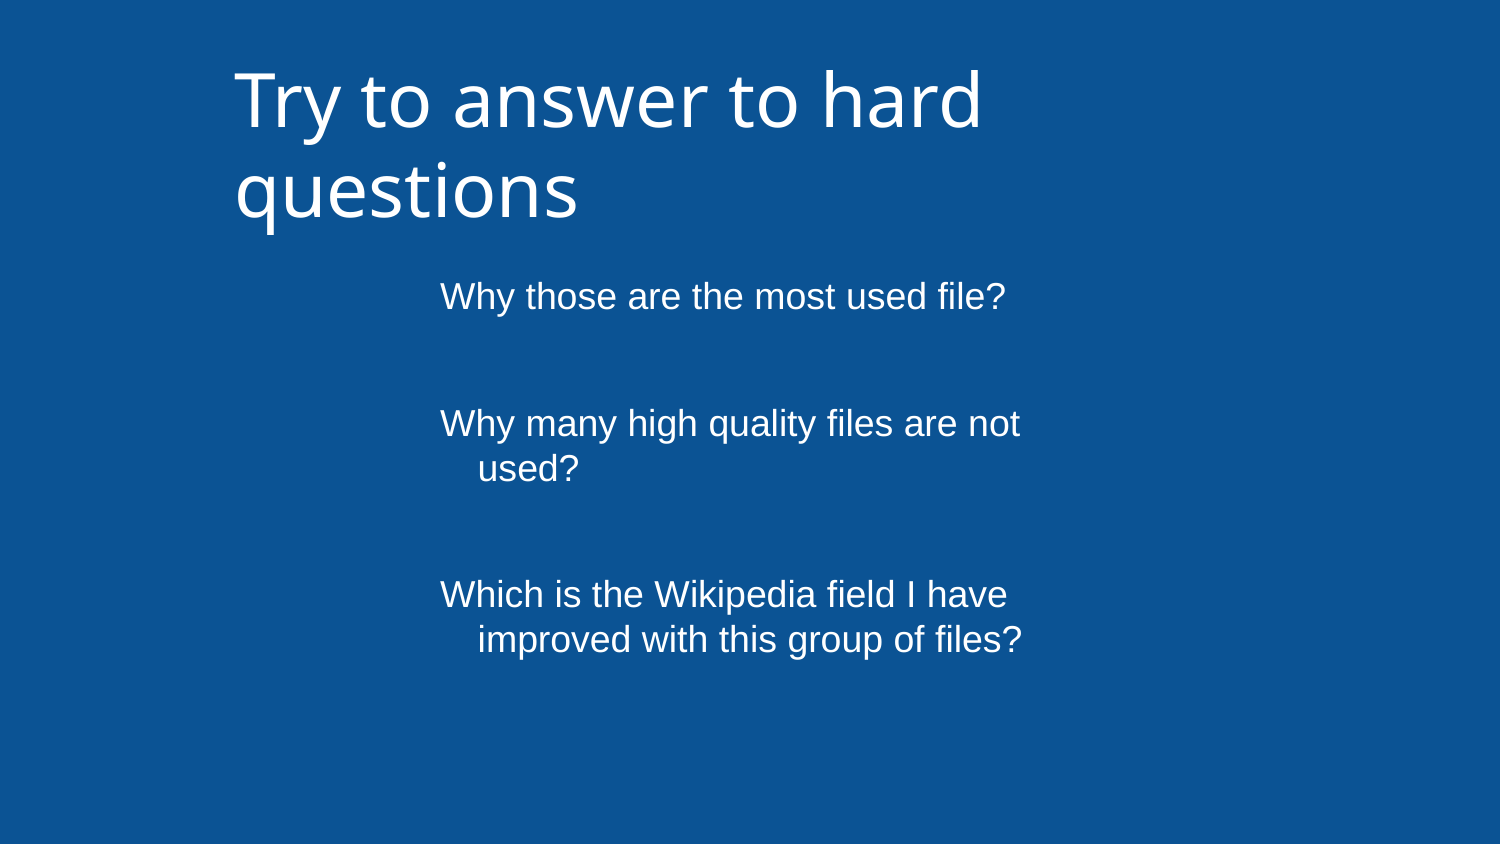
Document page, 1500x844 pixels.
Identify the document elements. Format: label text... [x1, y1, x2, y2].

subtitle Why those are the most used file? Why many high quality files are not used? Which is the Wikipedia field I have improved with this group of files? [387, 256, 1115, 797]
title Try to answer to hard questions [219, 37, 1283, 183]
